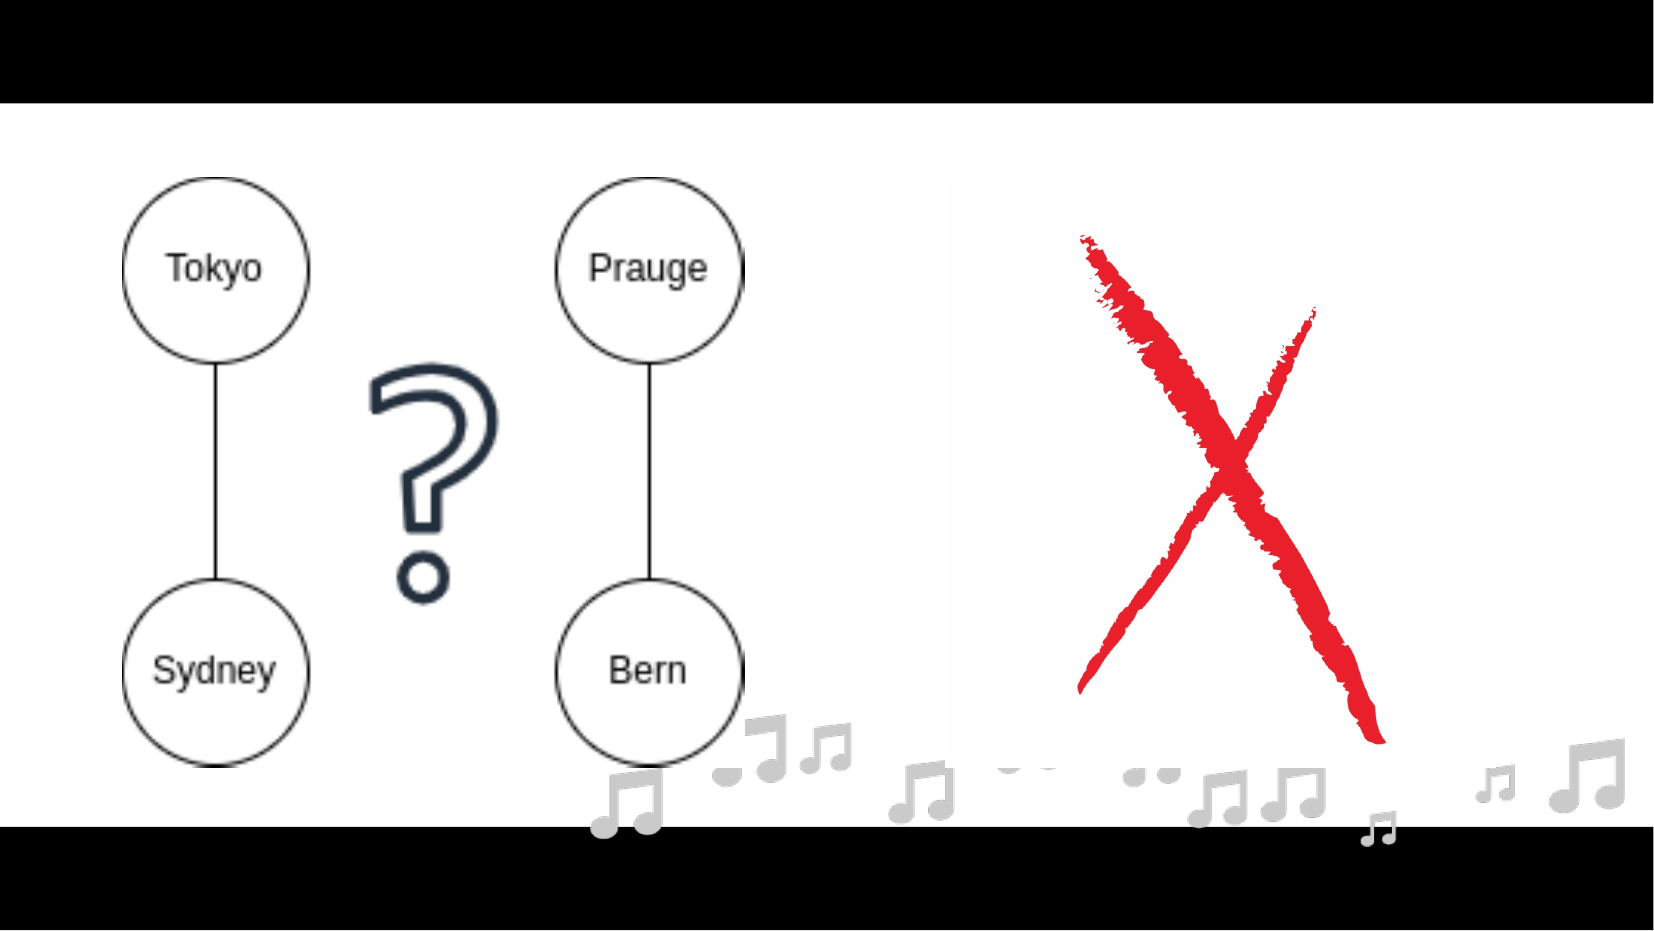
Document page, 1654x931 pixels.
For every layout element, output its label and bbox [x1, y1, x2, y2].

picture [945, 177, 1496, 768]
picture [122, 177, 745, 768]
